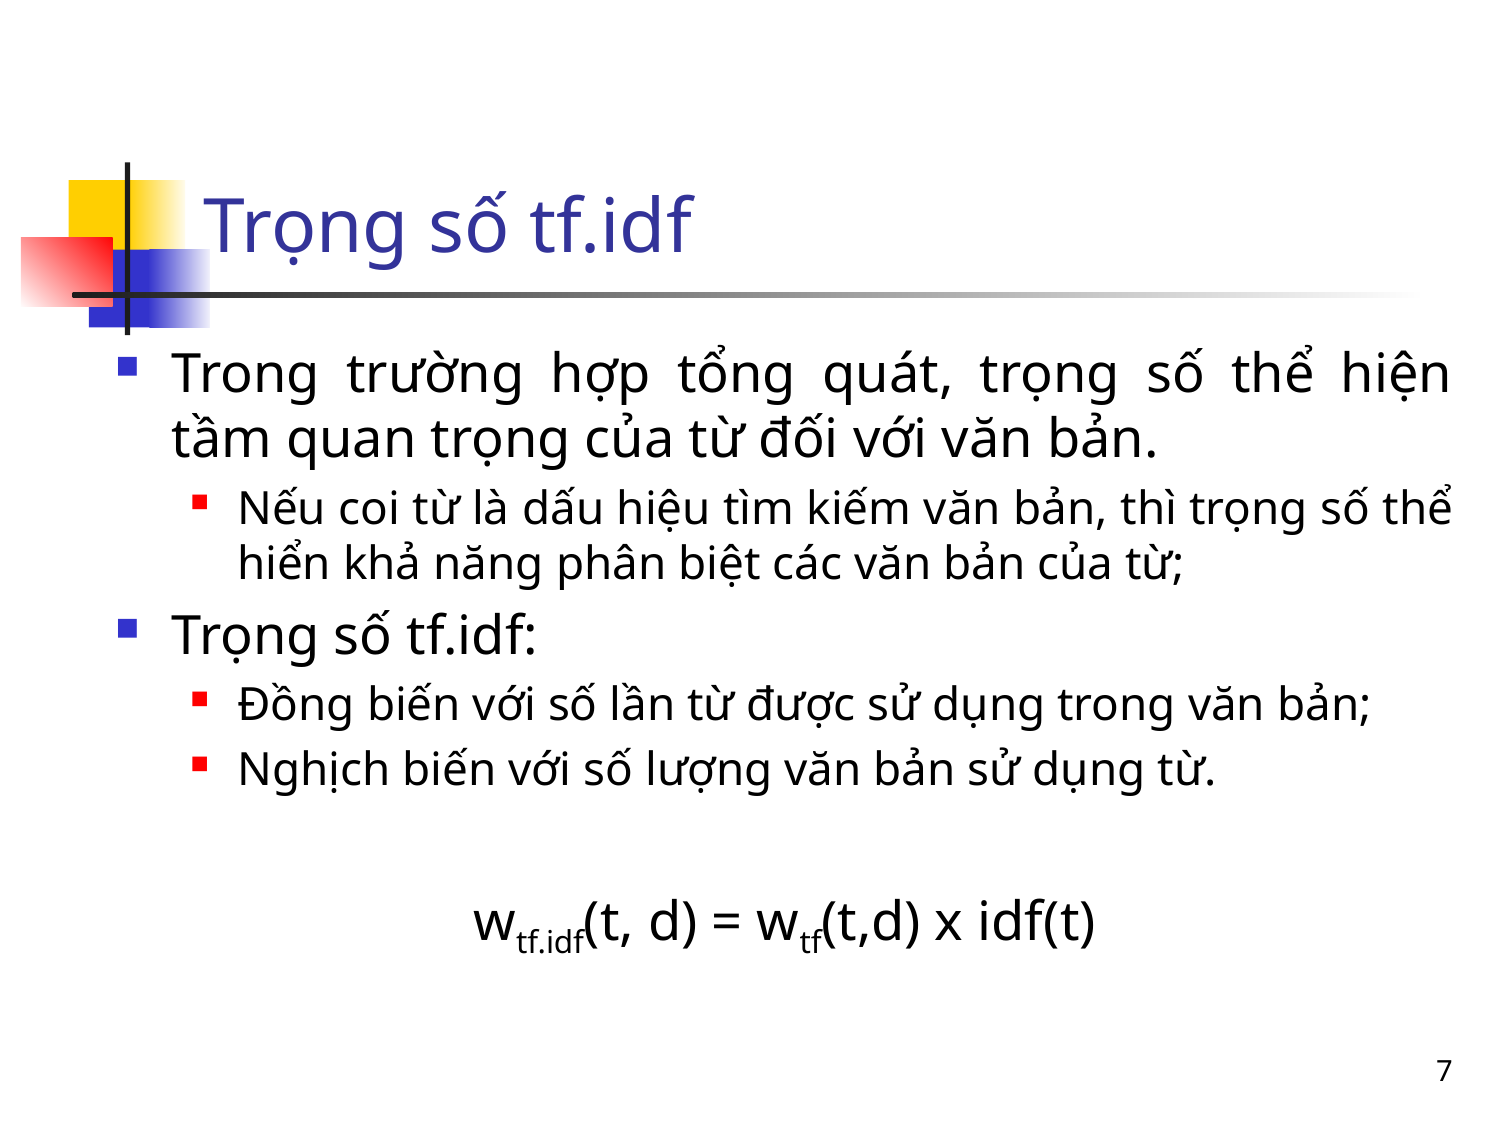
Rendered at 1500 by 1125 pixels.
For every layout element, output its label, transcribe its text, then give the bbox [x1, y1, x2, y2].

slide_number <number> [1155, 1024, 1468, 1100]
list Trong trường hợp tổng quát, trọng số thể hiện tầm quan trọng của từ đối với văn bản. Nếu coi từ là dấu hiệu tìm kiếm văn bản, thì trọng số thể hiển khả năng phân biệt các văn bản của từ; Trọng số tf.idf: Đồng biến với số lần từ được sử dụng trong văn bản; Nghịch biến với số lượng văn bản sử dụng từ. wtf.idf(t, d) = wtf(t,d) x idf(t) [100, 331, 1469, 1071]
title Trọng số tf.idf [188, 35, 1468, 275]
